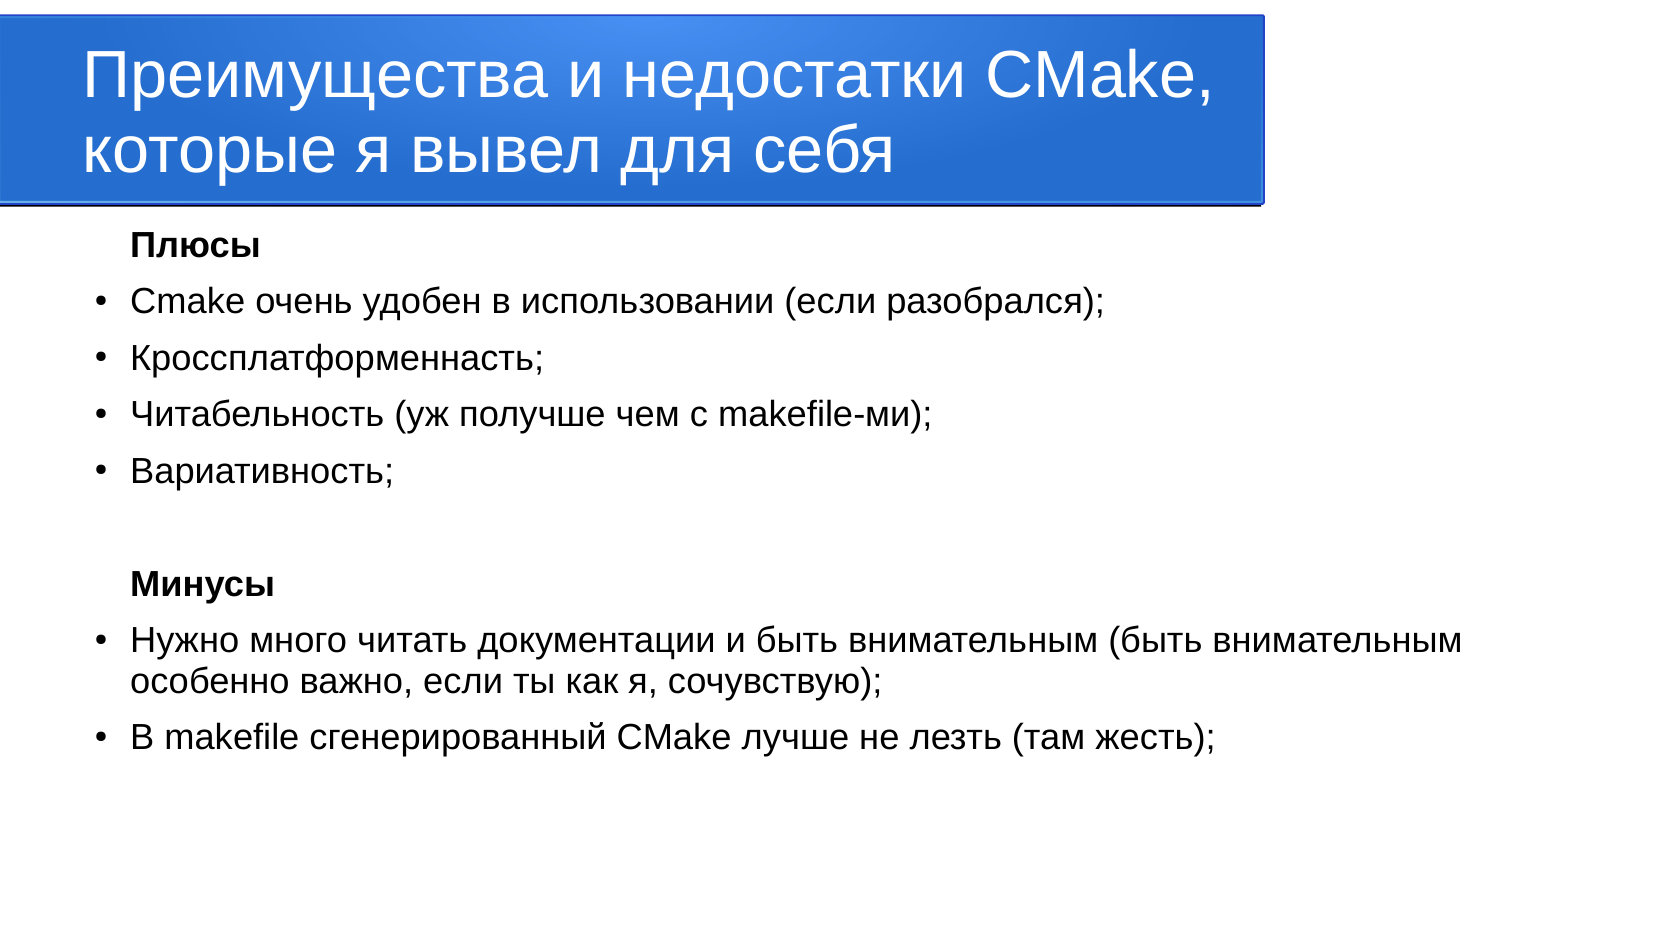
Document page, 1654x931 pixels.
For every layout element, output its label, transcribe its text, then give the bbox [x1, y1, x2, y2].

list Плюсы Cmake очень удобен в использовании (если разобрался); Кроссплатформеннасть; Читабельность (уж получше чем с makefile-ми); Вариативность; Минусы Нужно много читать документации и быть внимательным (быть внимательным особенно важно, если ты как я, сочувствую); В makefile сгенерированный CMake лучше не лезть (там жесть); [82, 224, 1571, 764]
title Преимущества и недостатки CMake, которые я вывел для себя [82, 35, 1235, 189]
